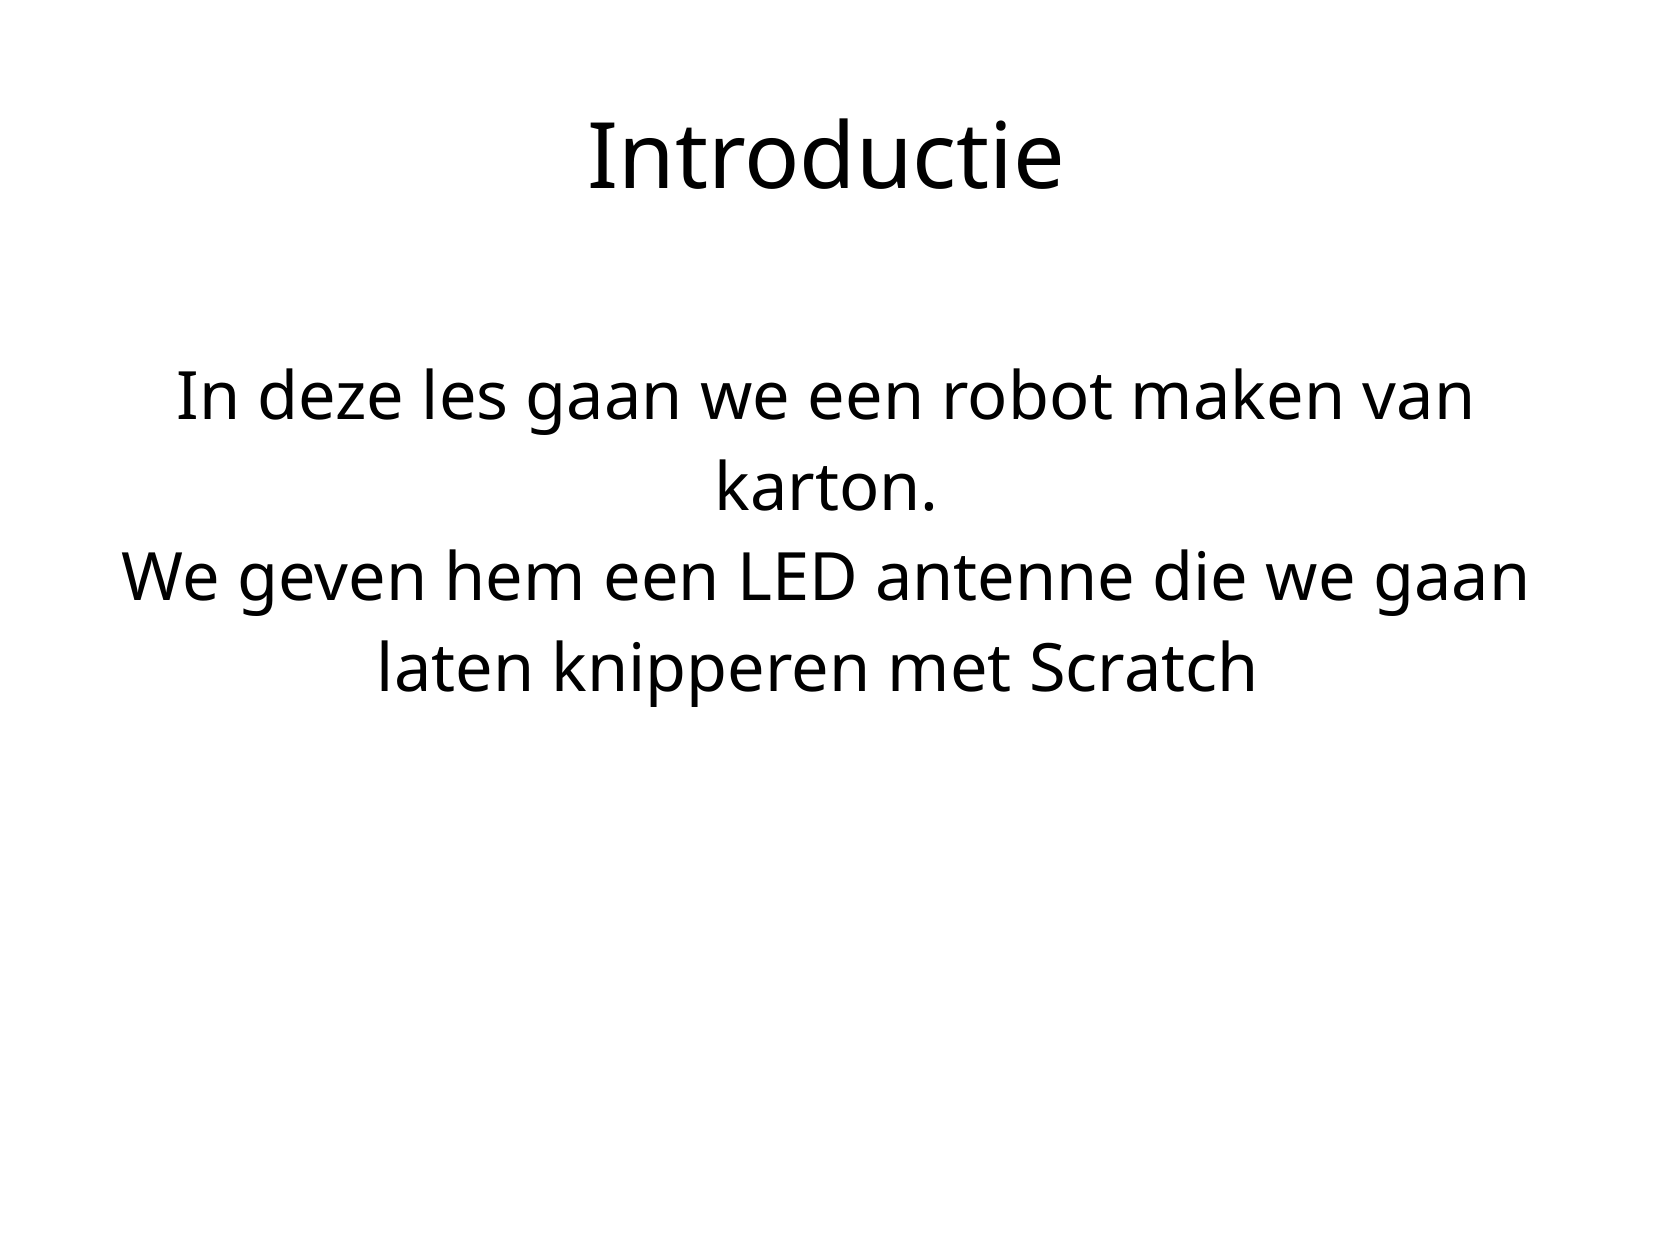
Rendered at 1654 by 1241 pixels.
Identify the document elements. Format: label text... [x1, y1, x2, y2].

subtitle In deze les gaan we een robot maken van karton. We geven hem een LED antenne die we gaan laten knipperen met Scratch [82, 49, 1571, 1010]
